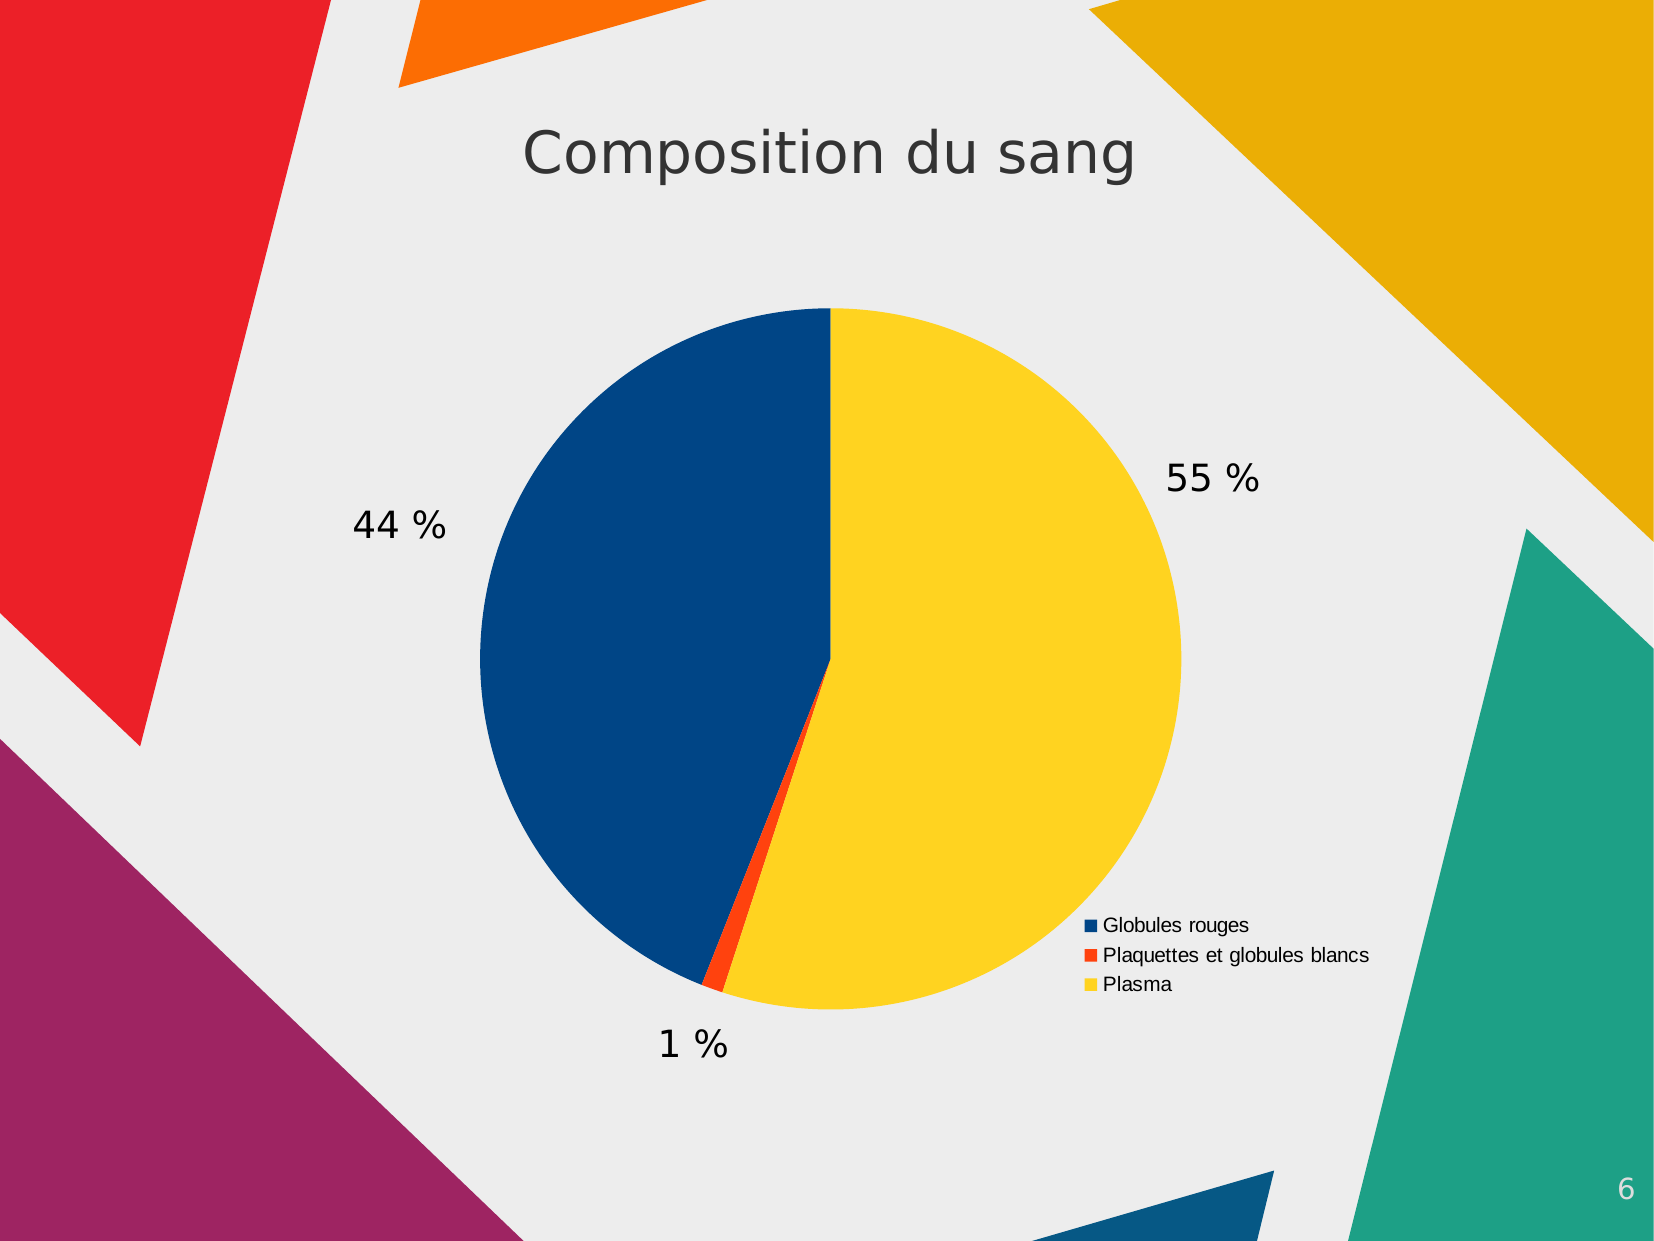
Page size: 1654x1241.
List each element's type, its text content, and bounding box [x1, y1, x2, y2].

chart [114, 302, 1539, 1033]
title Composition du sang [289, 49, 1372, 257]
text_box 44 % [337, 496, 463, 556]
text_box 55 % [1150, 449, 1276, 508]
text_box 1 % [642, 1015, 745, 1075]
